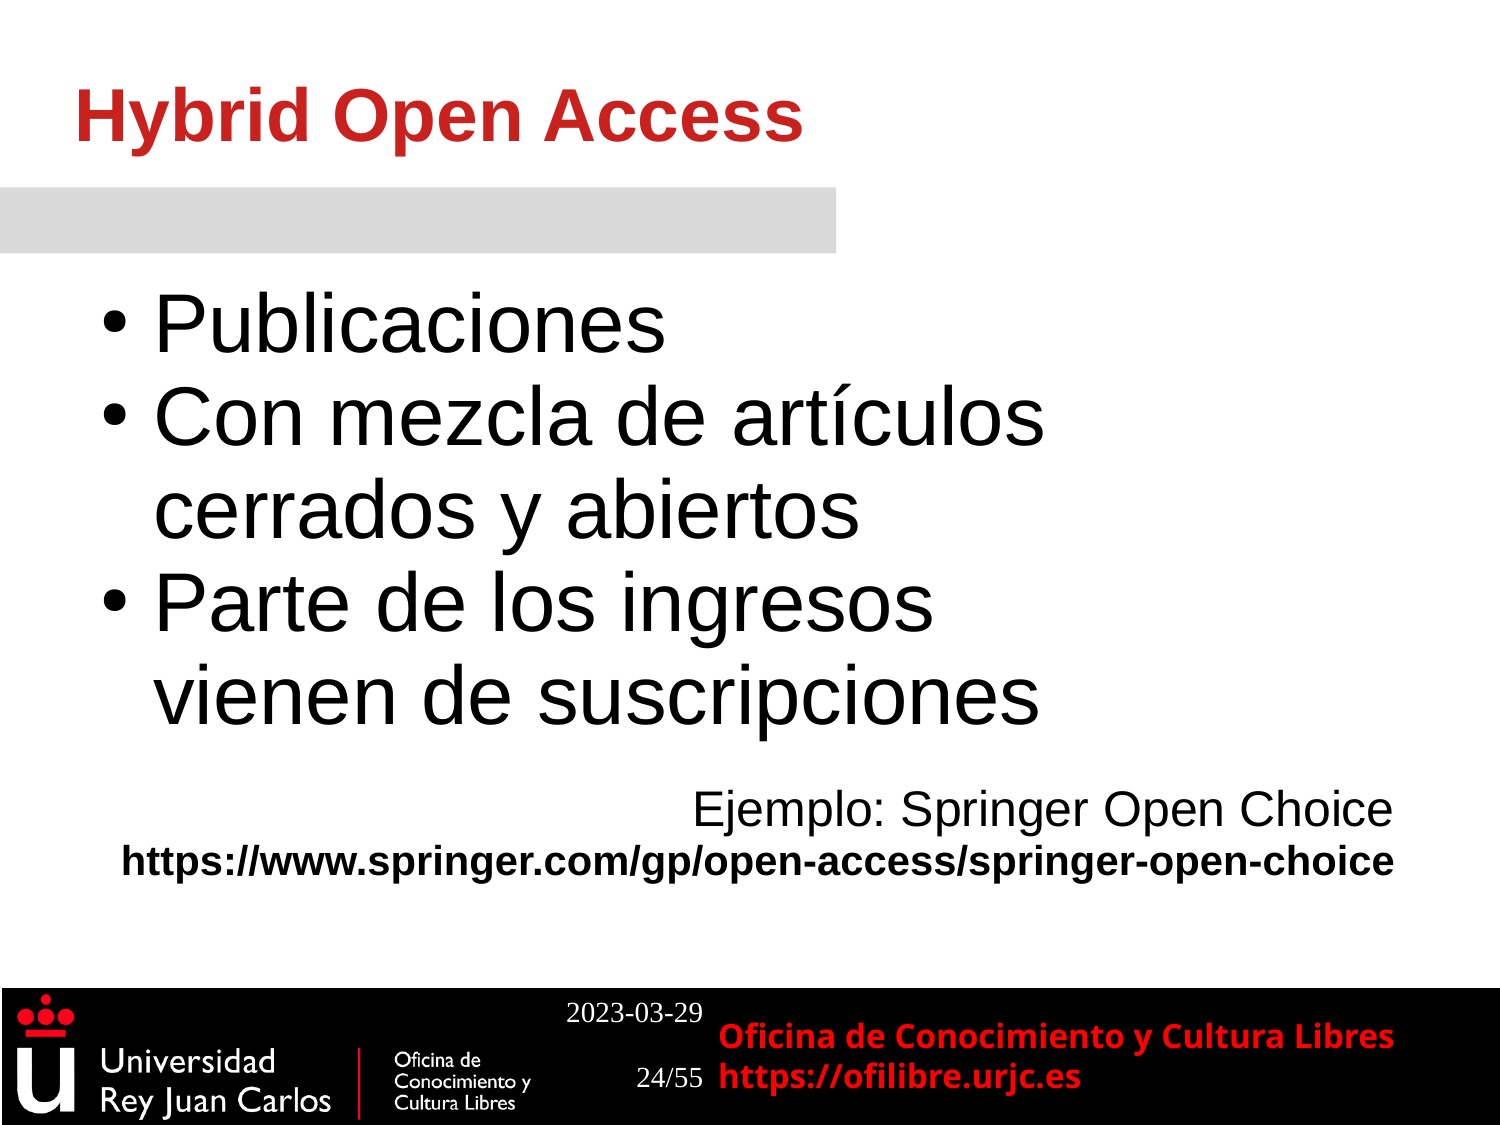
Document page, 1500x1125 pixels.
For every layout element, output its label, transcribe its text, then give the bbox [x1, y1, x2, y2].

text_box Hybrid Open Access [60, 66, 991, 249]
text_box Ejemplo: Springer Open Choice https://www.springer.com/gp/open-access/springer-open-choice [75, 774, 1411, 938]
title [75, 7, 1425, 196]
text_box Publicaciones Con mezcla de artículos cerrados y abiertos Parte de los ingresos vienen de suscripciones [67, 270, 1201, 750]
picture [17, 994, 531, 1120]
